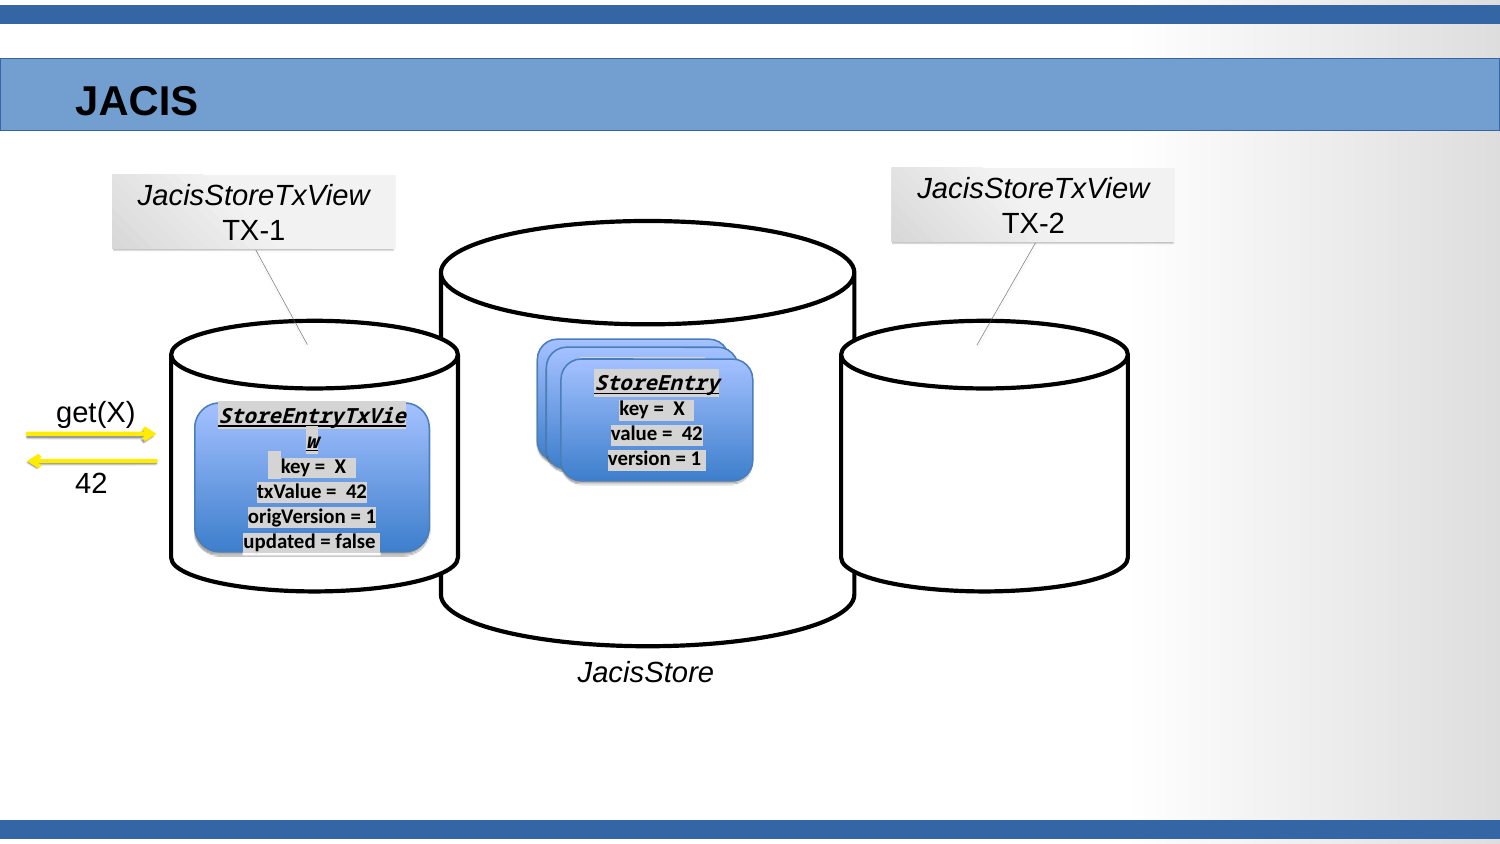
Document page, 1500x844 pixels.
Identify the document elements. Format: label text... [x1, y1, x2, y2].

text_box JacisStoreTxView TX-2 [892, 168, 1175, 242]
text_box StoreEntry key = X value = 42 version = 1 [560, 358, 753, 481]
text_box [171, 274, 1128, 646]
title JACIS – Object type specification [171, 320, 458, 389]
text_box StoreEntry key = X value = 42 version = 1 [537, 339, 727, 459]
title JACIS – Object type specification [440, 220, 855, 325]
text_box JacisStoreTxView TX-1 [112, 175, 396, 249]
text_box StoreEntry key = X value = 42 version = 1 [546, 347, 737, 469]
text_box 42 [32, 457, 151, 508]
text_box get(X) [41, 386, 160, 437]
text_box StoreEntryTxView key = X txValue = 42 origVersion = 1 updated = false [194, 403, 430, 552]
text_box JacisStore [533, 646, 759, 697]
title JACIS – Object type specification [841, 320, 1128, 389]
title JACIS [63, 52, 1199, 151]
